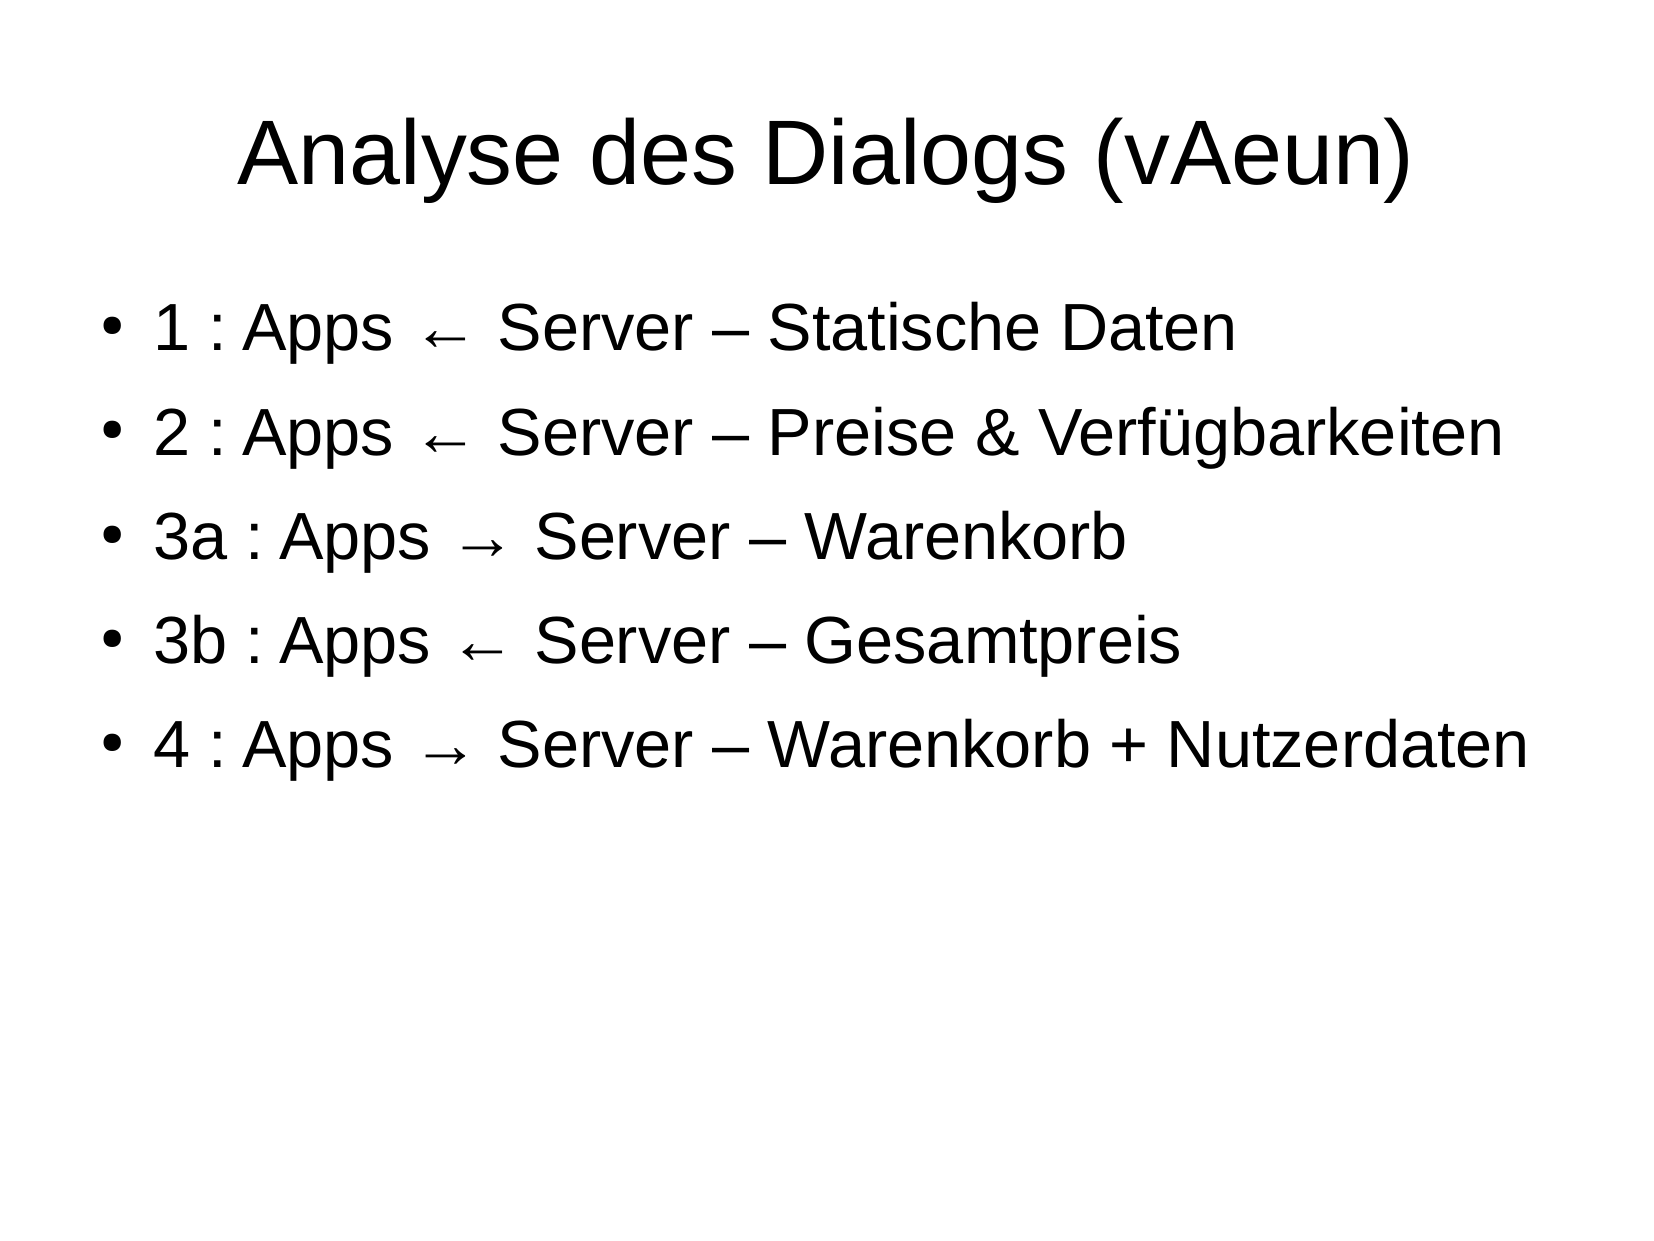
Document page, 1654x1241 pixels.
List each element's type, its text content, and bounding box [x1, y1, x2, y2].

list 1 : Apps ← Server – Statische Daten 2 : Apps ← Server – Preise & Verfügbarkeiten 3a : Apps → Server – Warenkorb 3b : Apps ← Server – Gesamtpreis 4 : Apps → Server – Warenkorb + Nutzerdaten [82, 290, 1571, 1010]
title Analyse des Dialogs (vAeun) [82, 49, 1571, 257]
